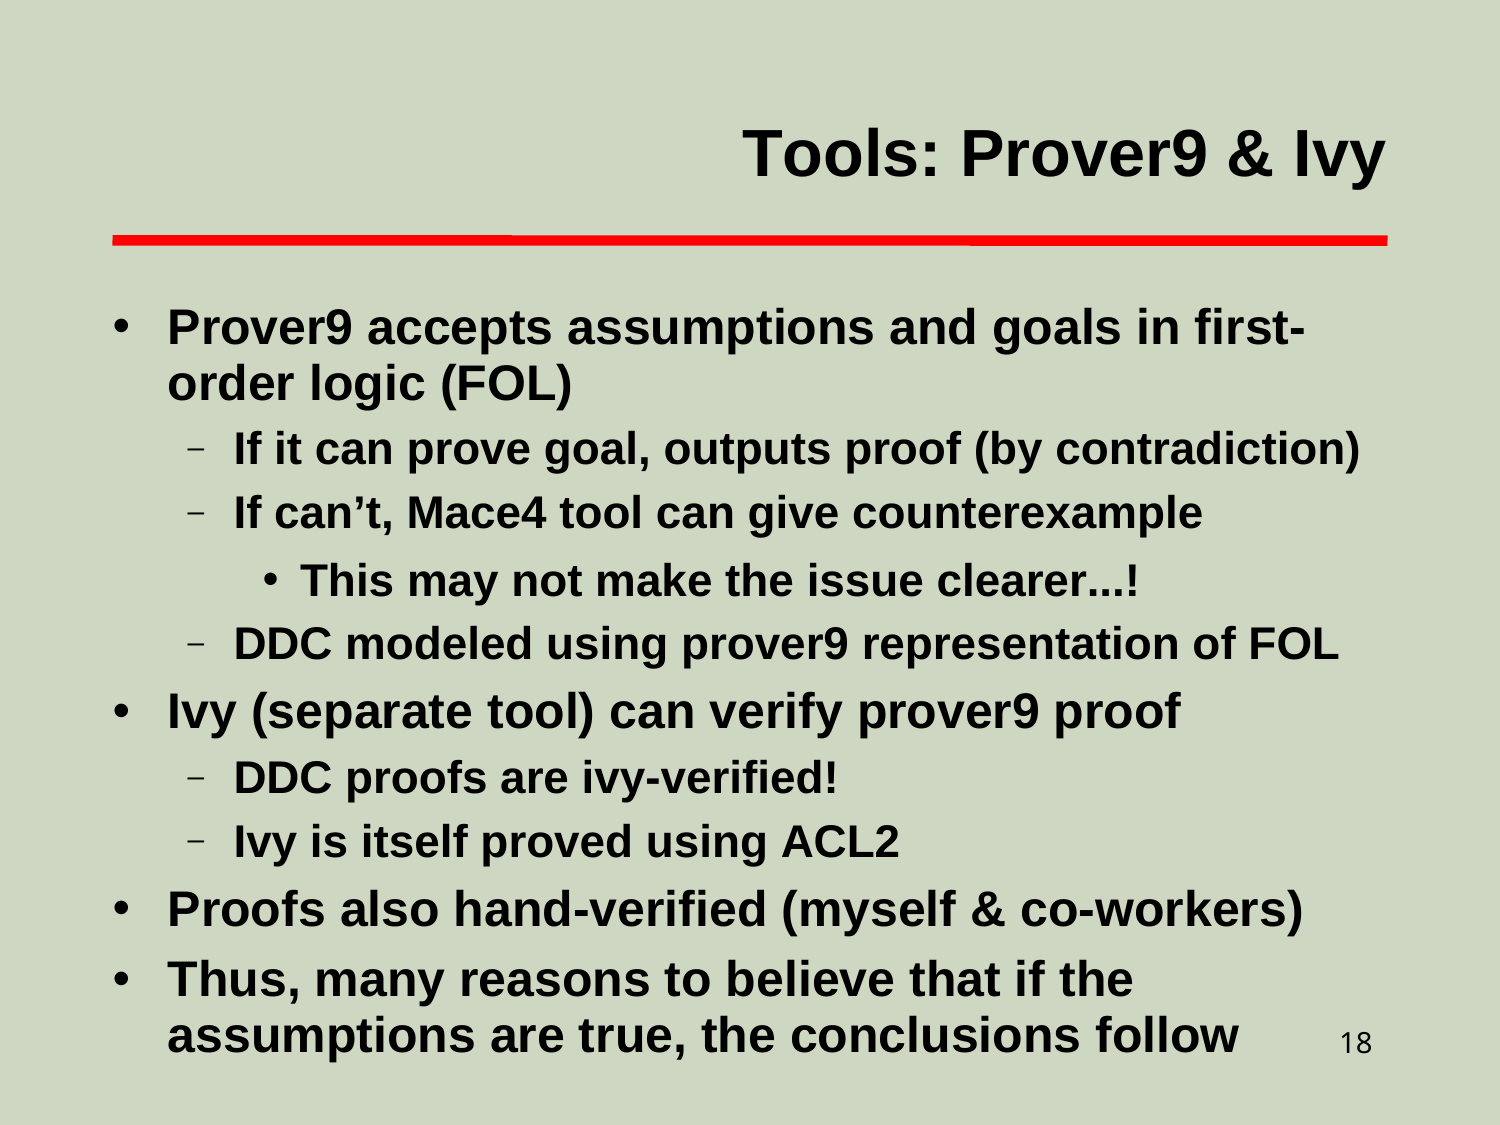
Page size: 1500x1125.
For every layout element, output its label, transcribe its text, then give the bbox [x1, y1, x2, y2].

title Tools: Prover9 & Ivy [124, 85, 1387, 223]
list Prover9 accepts assumptions and goals in first-order logic (FOL) If it can prove goal, outputs proof (by contradiction) If can’t, Mace4 tool can give counterexample This may not make the issue clearer...! DDC modeled using prover9 representation of FOL Ivy (separate tool) can verify prover9 proof DDC proofs are ivy-verified! Ivy is itself proved using ACL2 Proofs also hand-verified (myself & co-workers) Thus, many reasons to believe that if the assumptions are true, the conclusions follow [112, 299, 1387, 1064]
